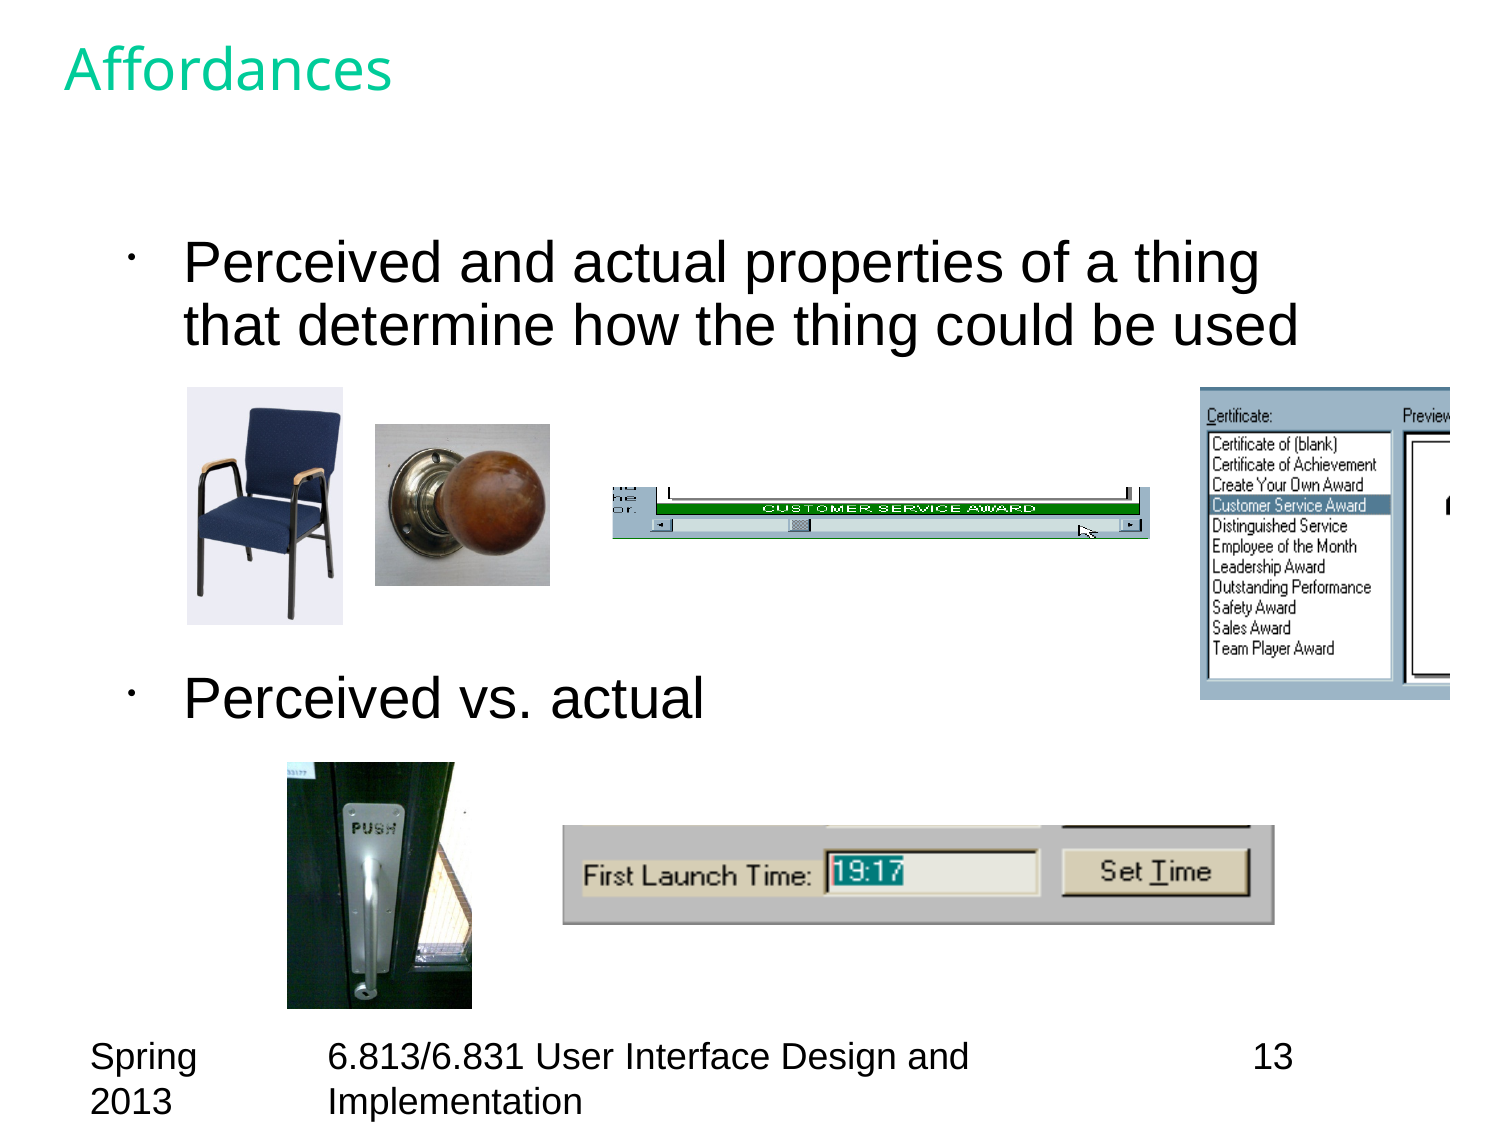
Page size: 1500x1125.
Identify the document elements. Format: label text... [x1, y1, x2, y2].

slide_number <number> [1237, 1024, 1425, 1103]
picture [612, 487, 1150, 539]
picture [187, 387, 343, 625]
picture [375, 424, 550, 586]
picture [287, 762, 472, 1009]
footer 6.813/6.831 User Interface Design and Implementation [312, 1024, 1225, 1103]
picture [1200, 387, 1450, 700]
slide_number Spring 2013 [75, 1024, 300, 1103]
title Affordances [50, 24, 1438, 150]
picture [562, 825, 1275, 925]
list Perceived and actual properties of a thing that determine how the thing could be used Perceived vs. actual [112, 224, 1388, 1000]
